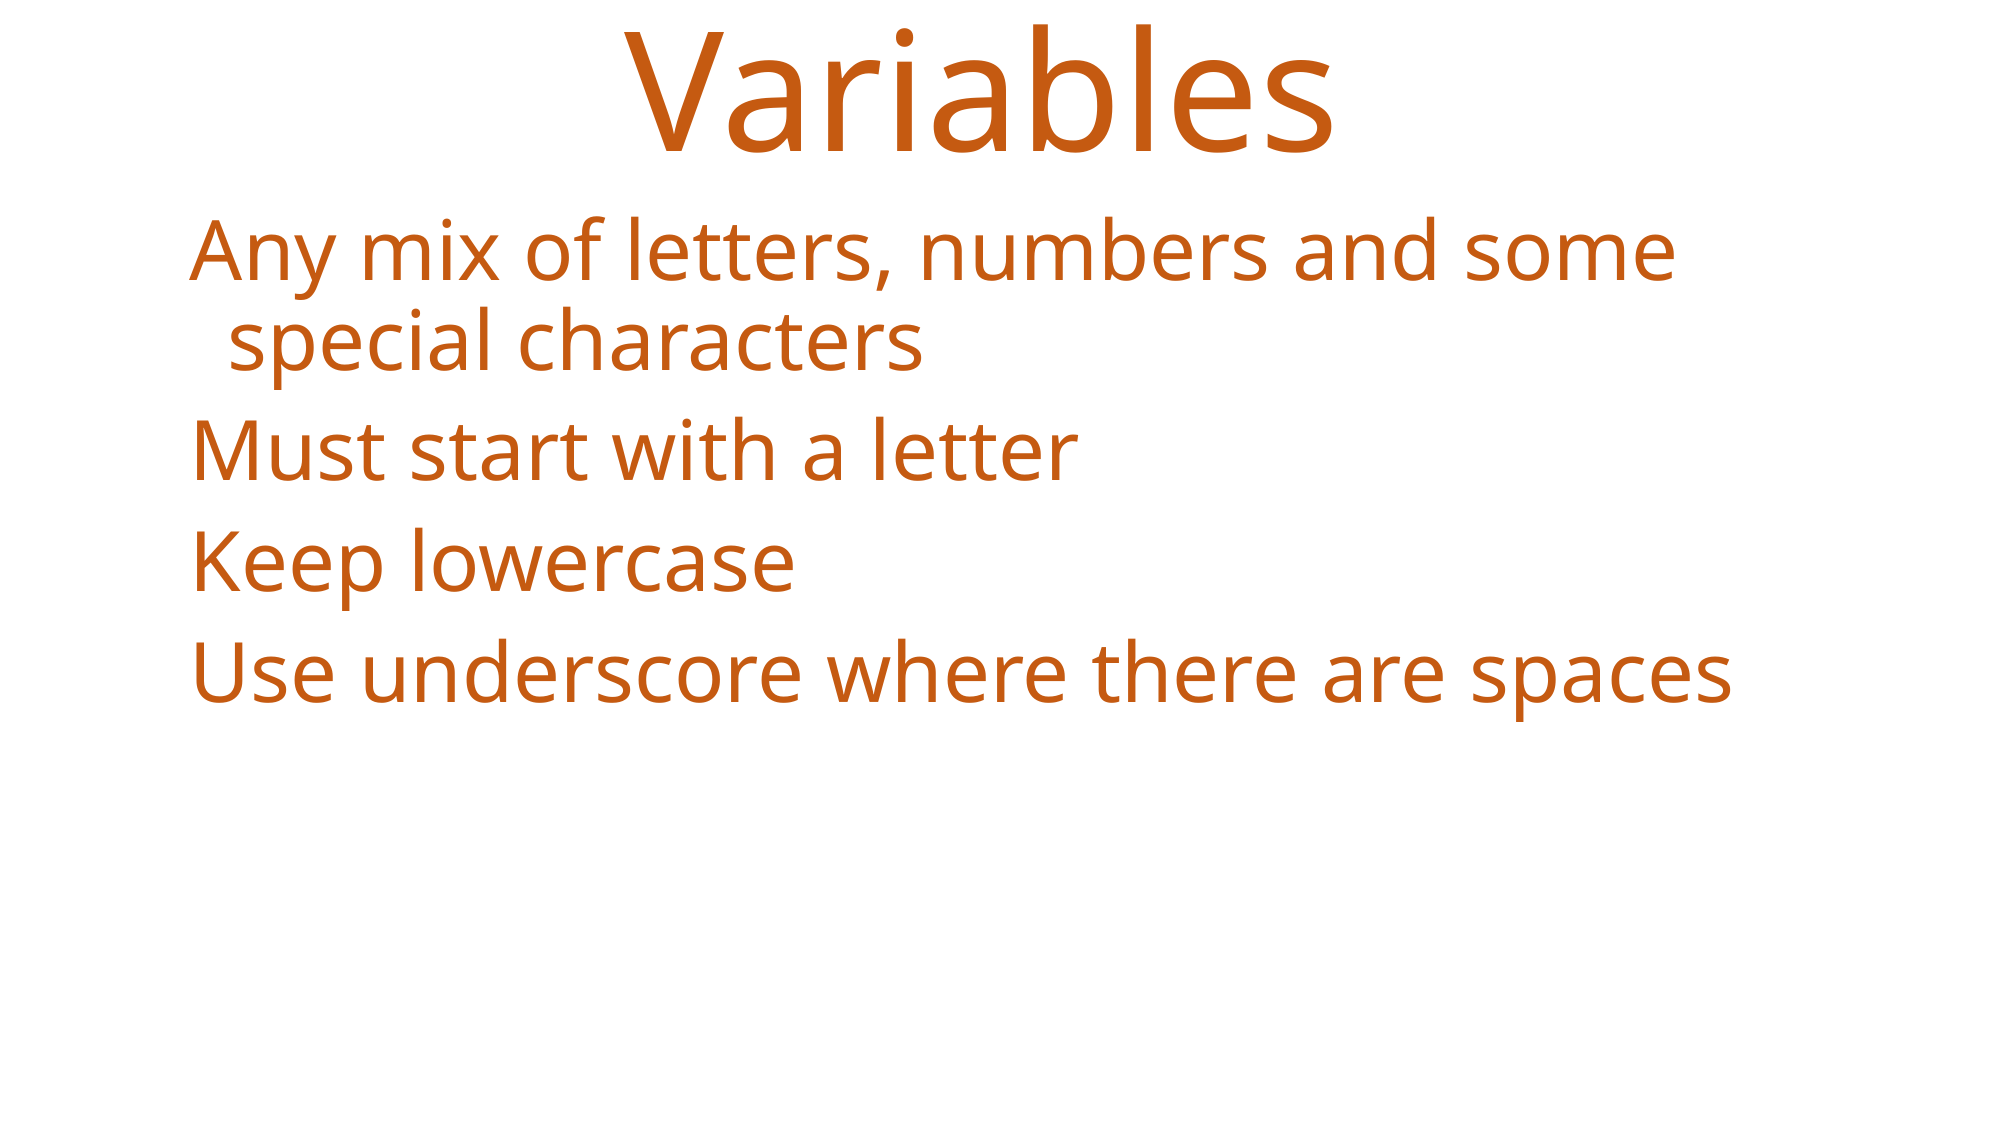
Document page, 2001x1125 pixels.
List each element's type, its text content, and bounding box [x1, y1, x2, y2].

list Variables Any mix of letters, numbers and some special characters Must start with a letter Keep lowercase Use underscore where there are spaces [137, 0, 1863, 1014]
